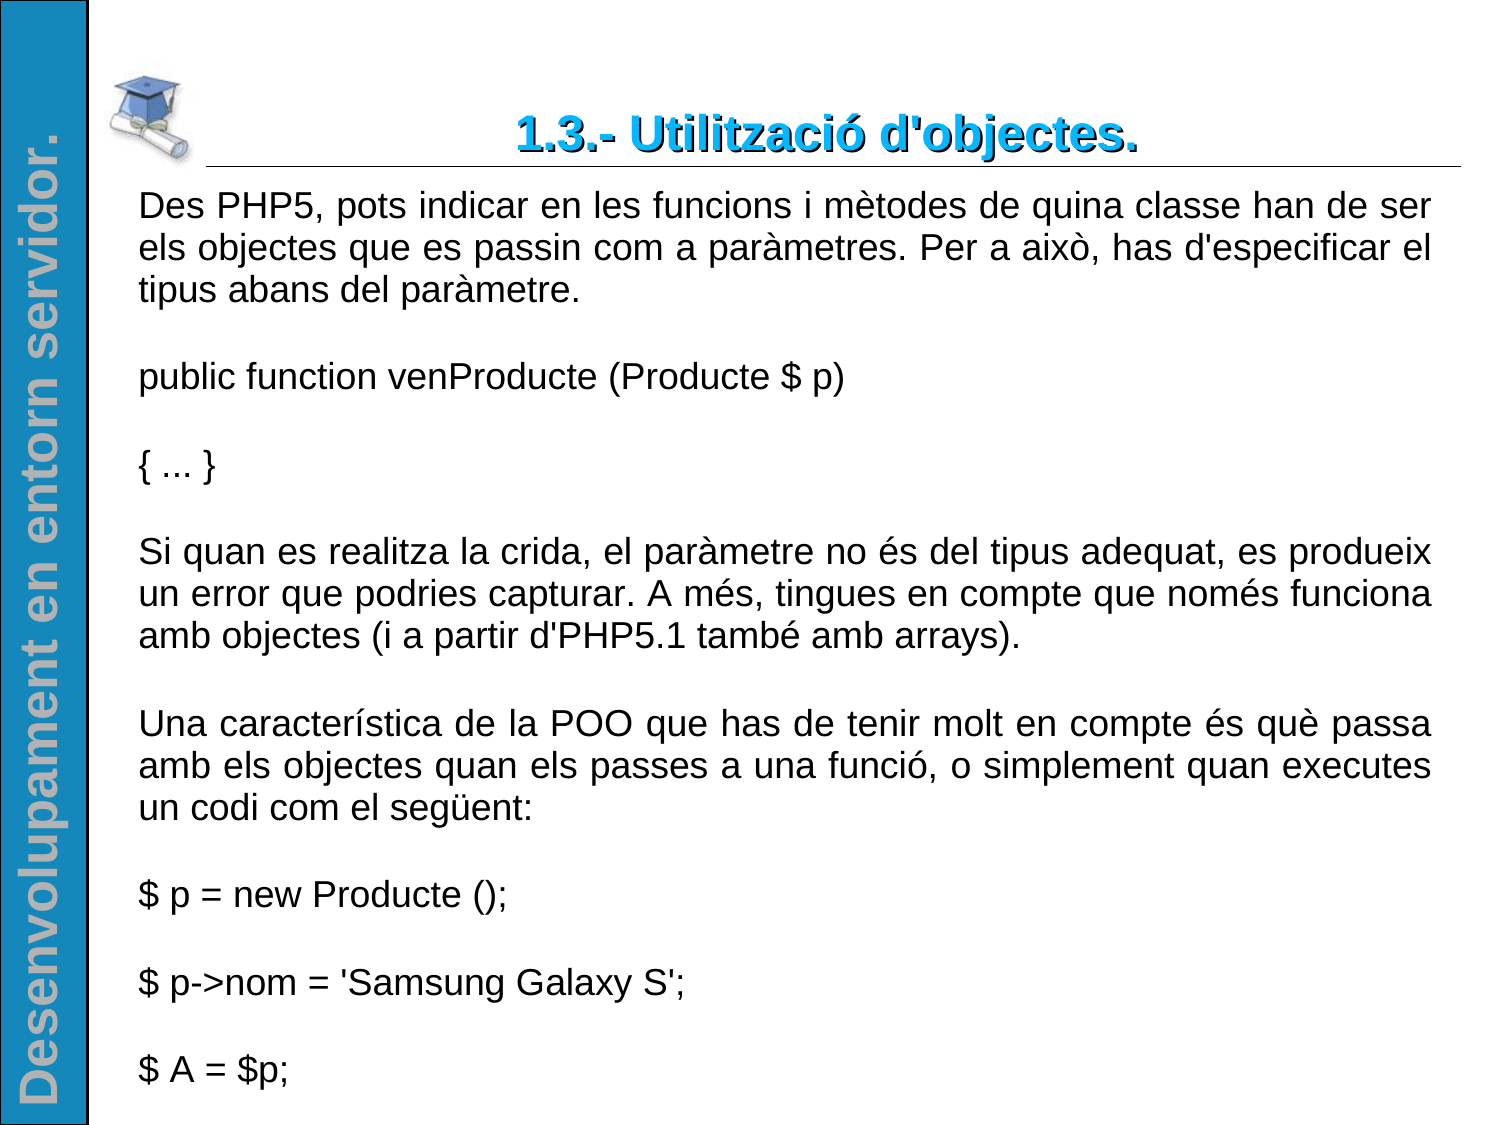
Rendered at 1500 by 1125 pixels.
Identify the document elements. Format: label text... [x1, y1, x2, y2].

title 1.3.- Utilització d'objectes. [206, 88, 1447, 177]
text_box Des PHP5, pots indicar en les funcions i mètodes de quina classe han de ser els objectes que es passin com a paràmetres. Per a això, has d'especificar el tipus abans del paràmetre. public function venProducte (Producte $ p) { ... } Si quan es realitza la crida, el paràmetre no és del tipus adequat, es produeix un error que podries capturar. A més, tingues en compte que només funciona amb objectes (i a partir d'PHP5.1 també amb arrays). Una característica de la POO que has de tenir molt en compte és què passa amb els objectes quan els passes a una funció, o simplement quan executes un codi com el següent: $ p = new Producte (); $ p->nom = 'Samsung Galaxy S'; $ A = $p; [123, 177, 1447, 1099]
picture [93, 61, 206, 174]
